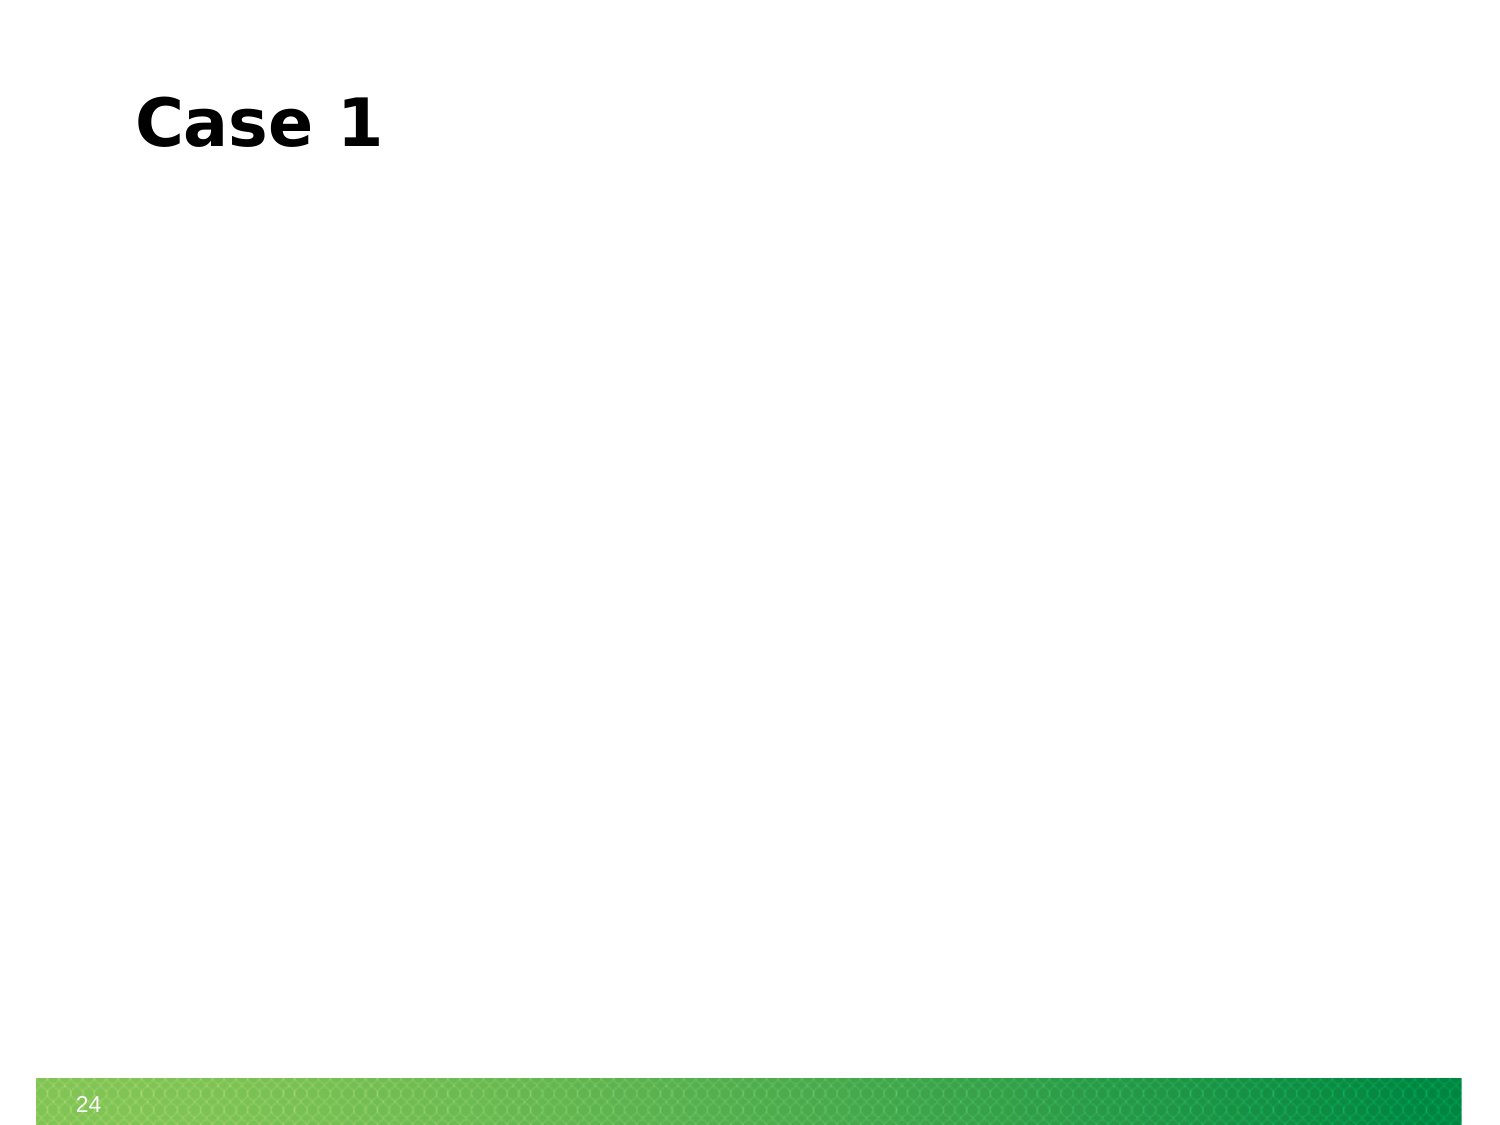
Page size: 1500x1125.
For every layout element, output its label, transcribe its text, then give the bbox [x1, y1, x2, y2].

title Case 1 [135, 41, 1372, 204]
picture [36, 1078, 1462, 1125]
